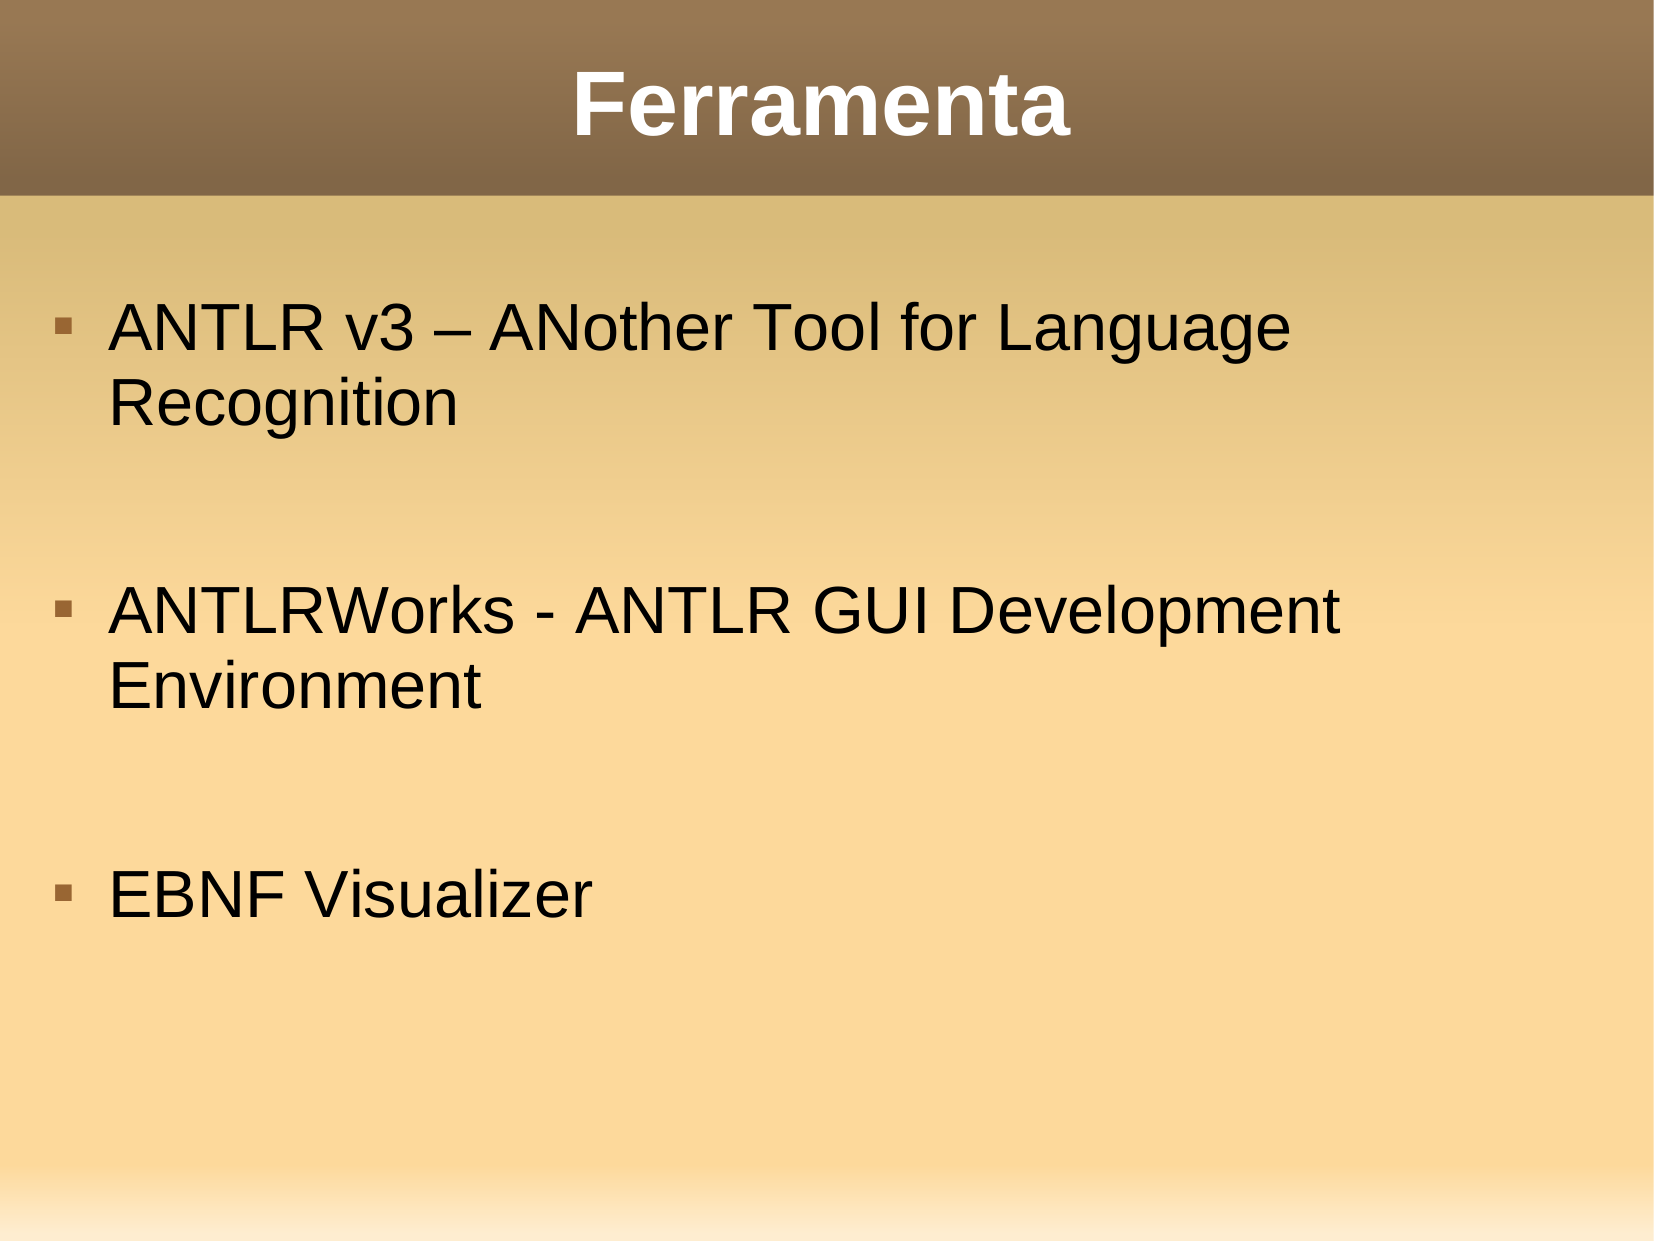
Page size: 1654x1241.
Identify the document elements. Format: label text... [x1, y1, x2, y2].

title Ferramenta [76, 7, 1565, 200]
picture [0, 0, 1654, 1241]
list ANTLR v3 – ANother Tool for Language Recognition ANTLRWorks - ANTLR GUI Development Environment EBNF Visualizer [37, 290, 1613, 1094]
